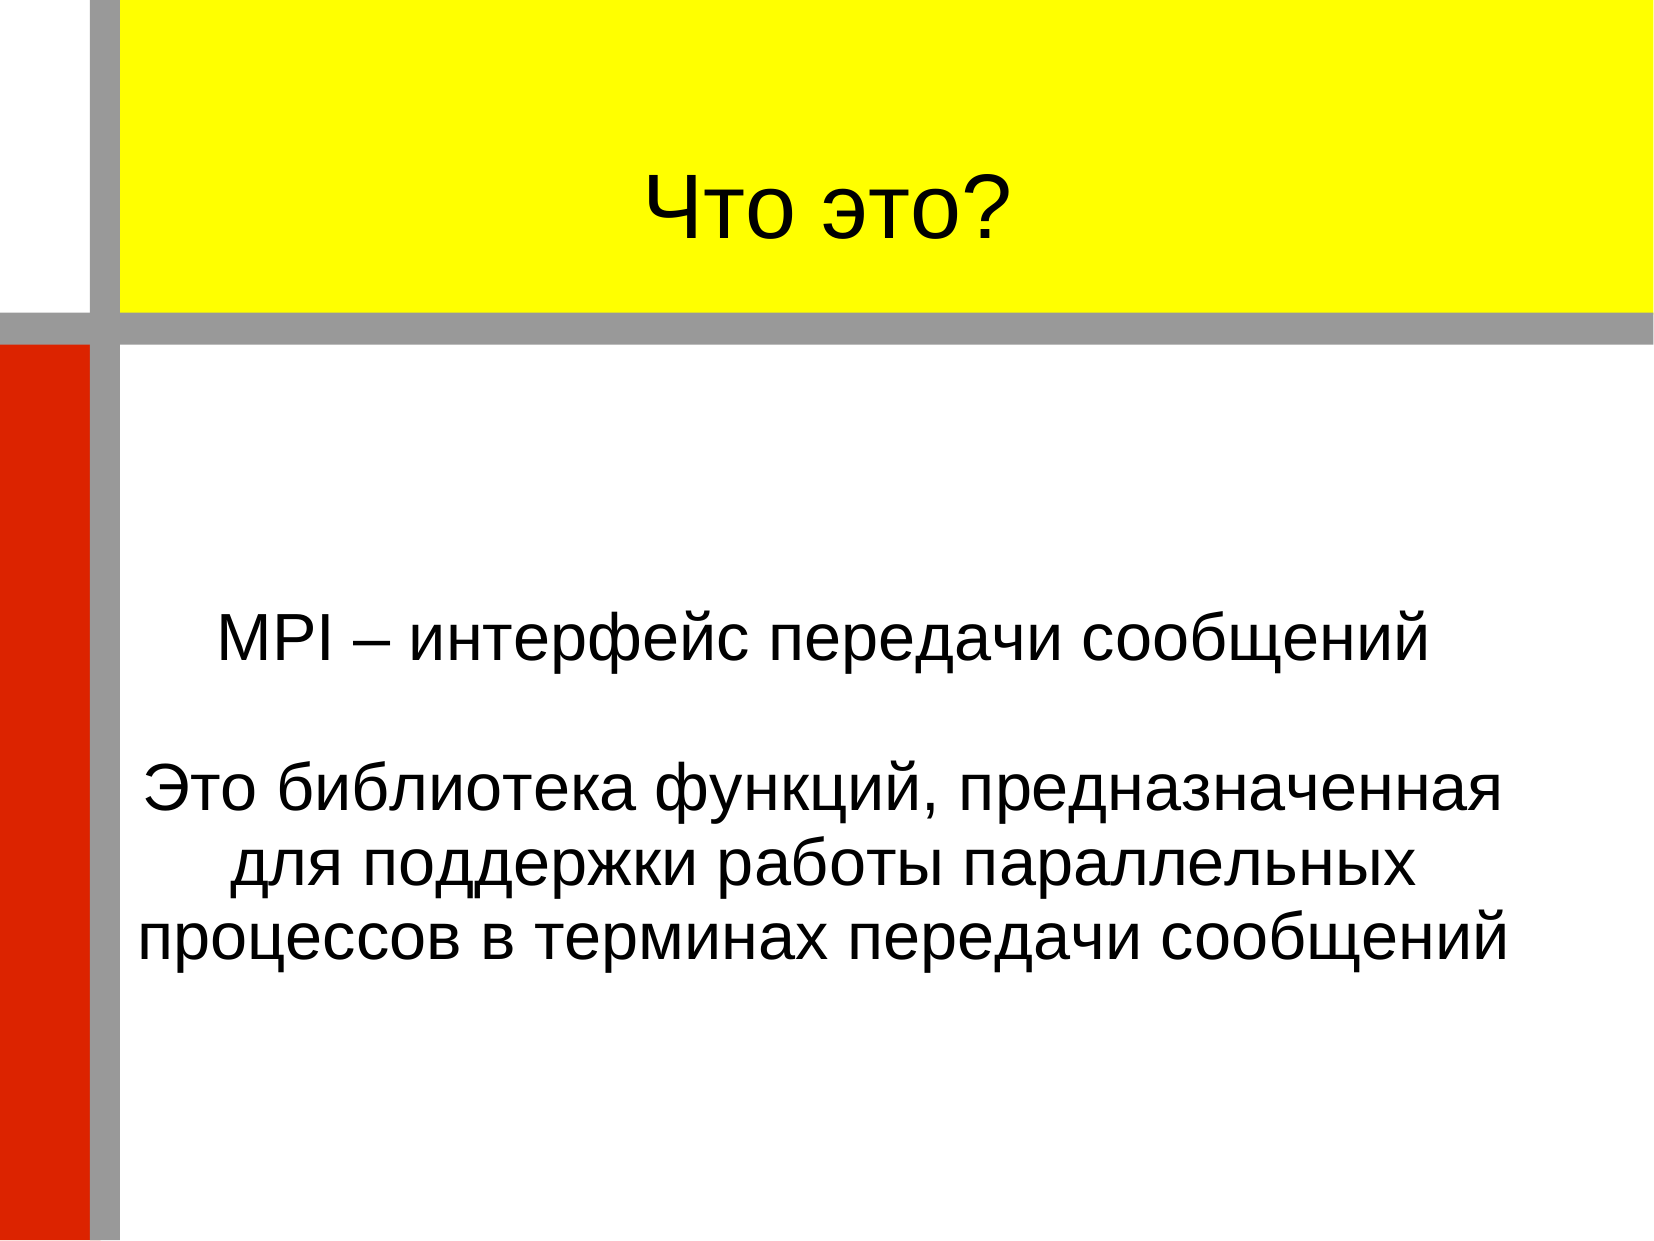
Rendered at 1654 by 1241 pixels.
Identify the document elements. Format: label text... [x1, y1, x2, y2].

title Что это? [121, 102, 1534, 311]
subtitle MPI – интерфейс передачи сообщений Это библиотека функций, предназначенная для поддержки работы параллельных процессов в терминах передачи сообщений [118, 334, 1531, 1241]
